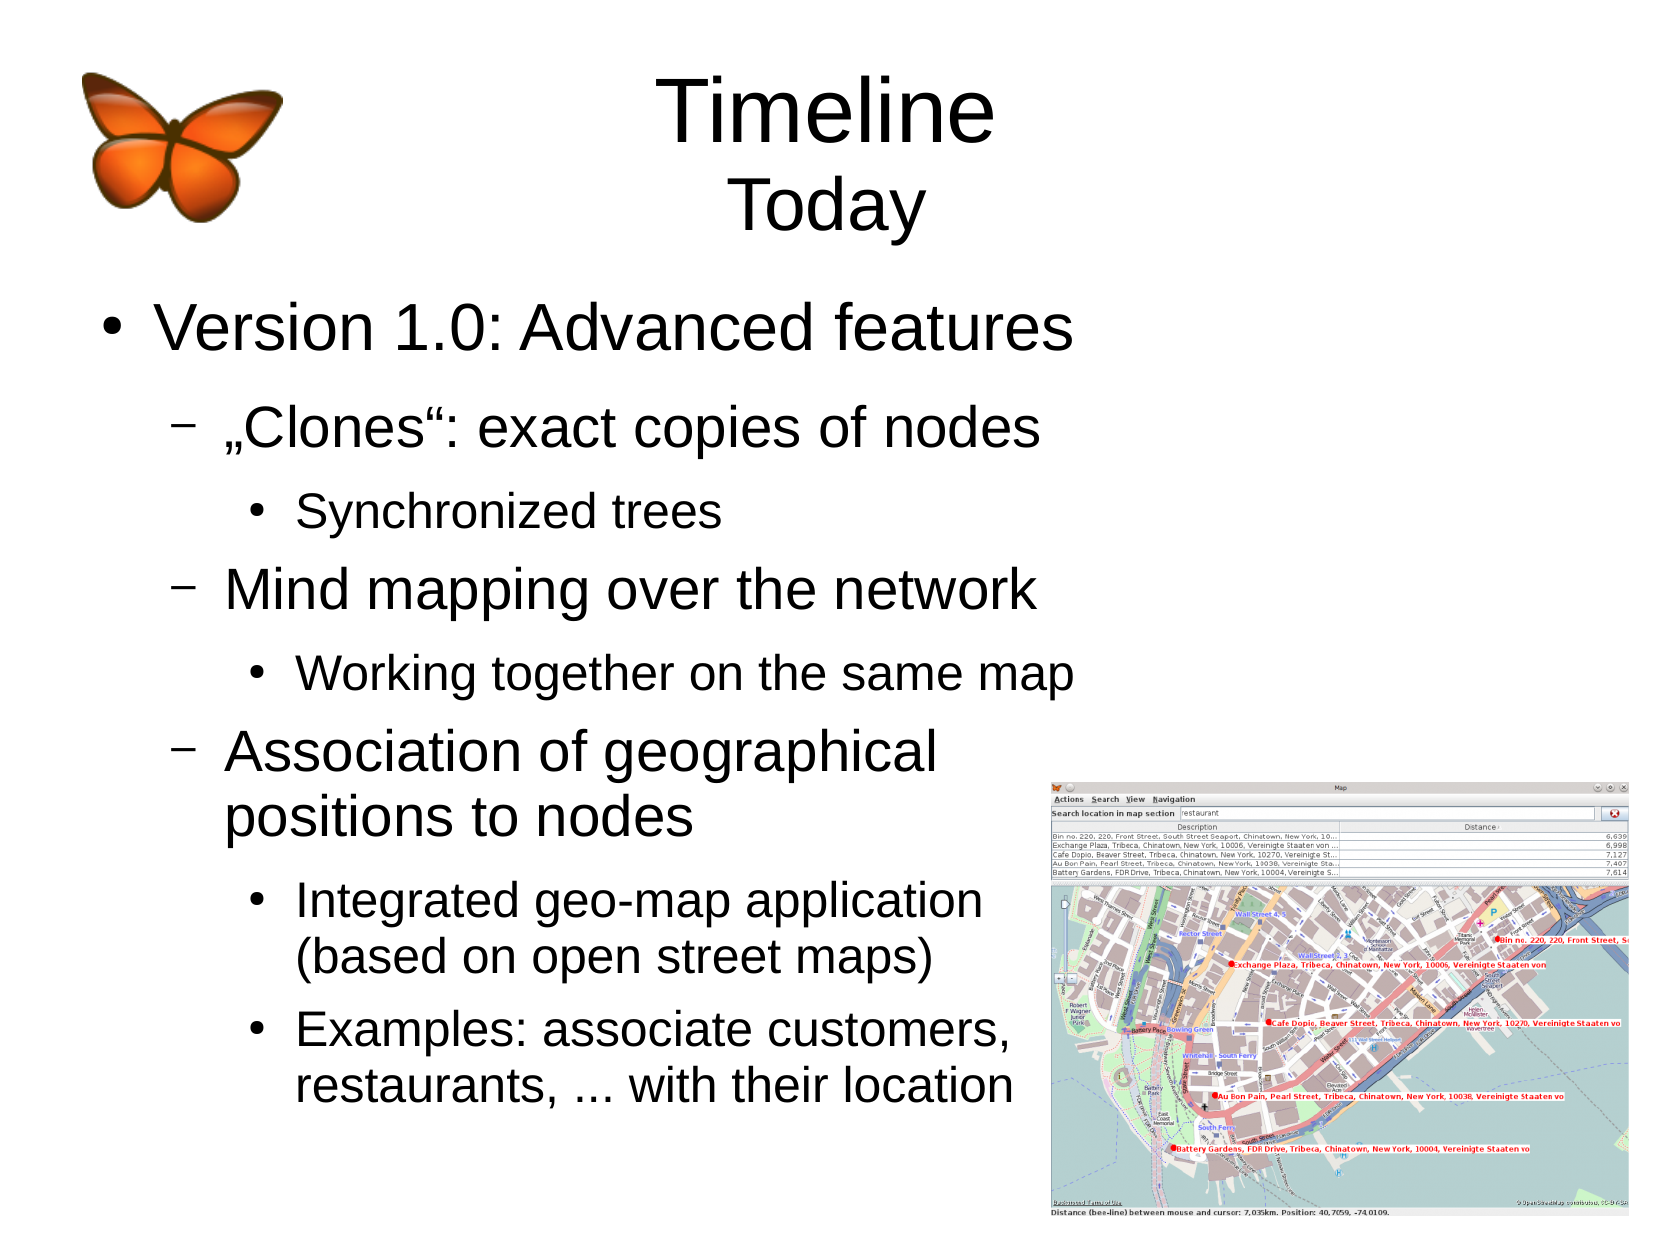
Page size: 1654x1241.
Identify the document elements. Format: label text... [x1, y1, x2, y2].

picture [1051, 782, 1629, 1216]
title Timeline Today [82, 49, 1571, 257]
list Version 1.0: Advanced features „Clones“: exact copies of nodes Synchronized trees Mind mapping over the network Working together on the same map Association of geographical positions to nodes Integrated geo-map application (based on open street maps) Examples: associate customers, restaurants, ... with their location [82, 290, 1134, 1205]
